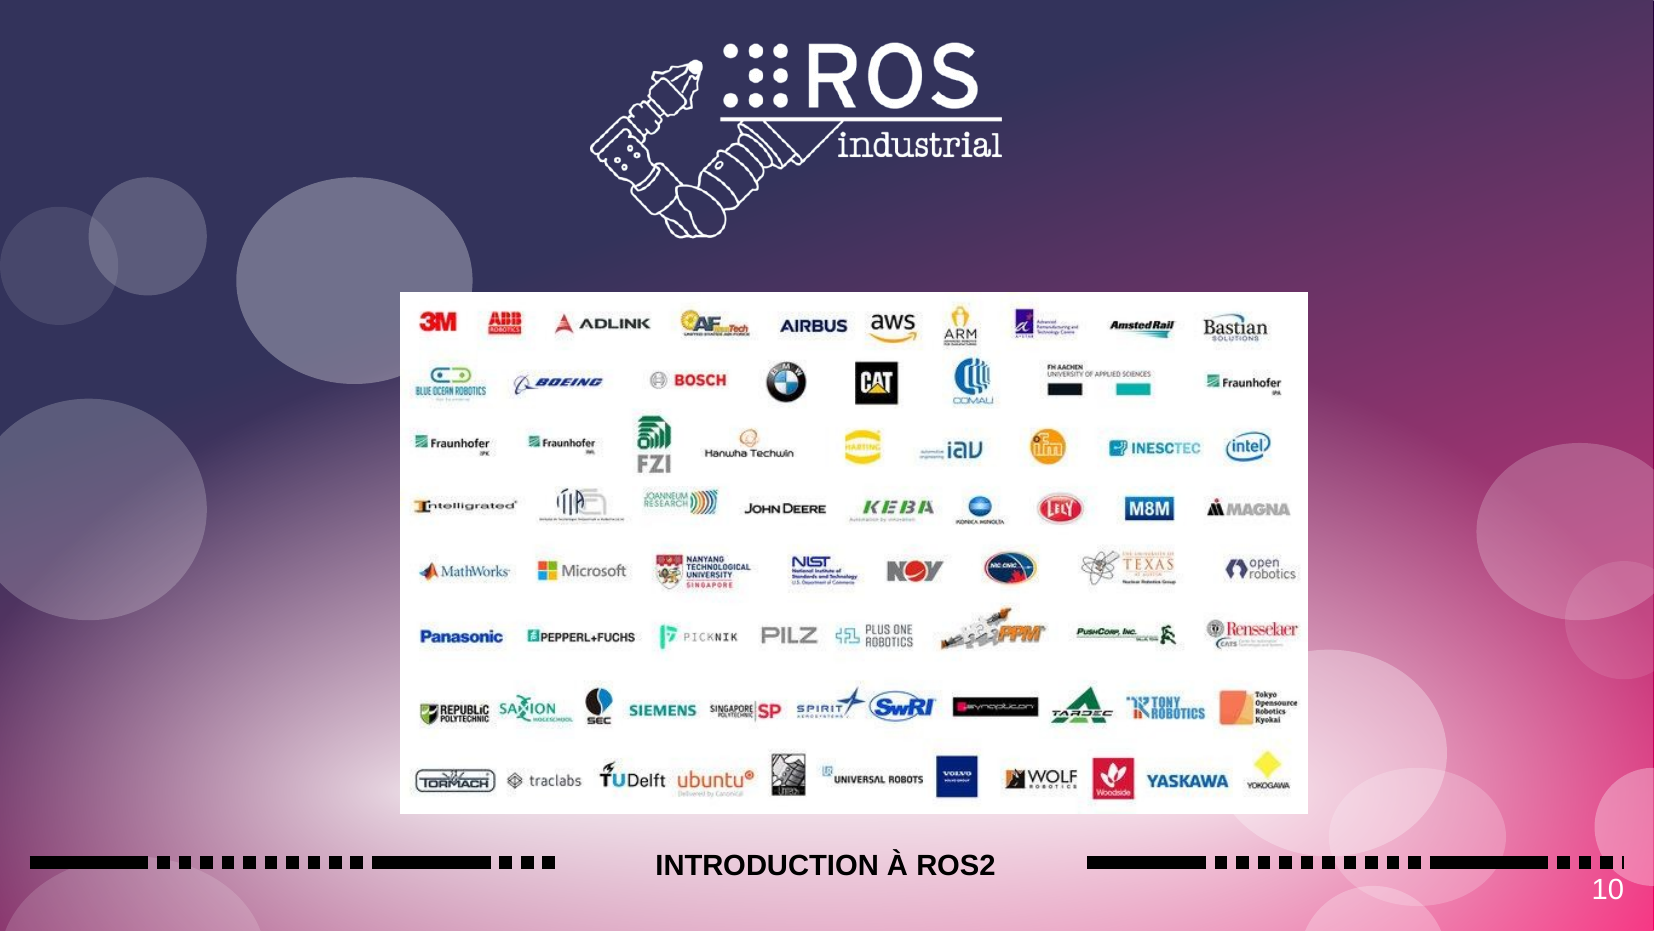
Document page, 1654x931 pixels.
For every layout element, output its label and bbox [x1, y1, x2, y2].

picture [590, 42, 1002, 239]
picture [400, 292, 1308, 814]
